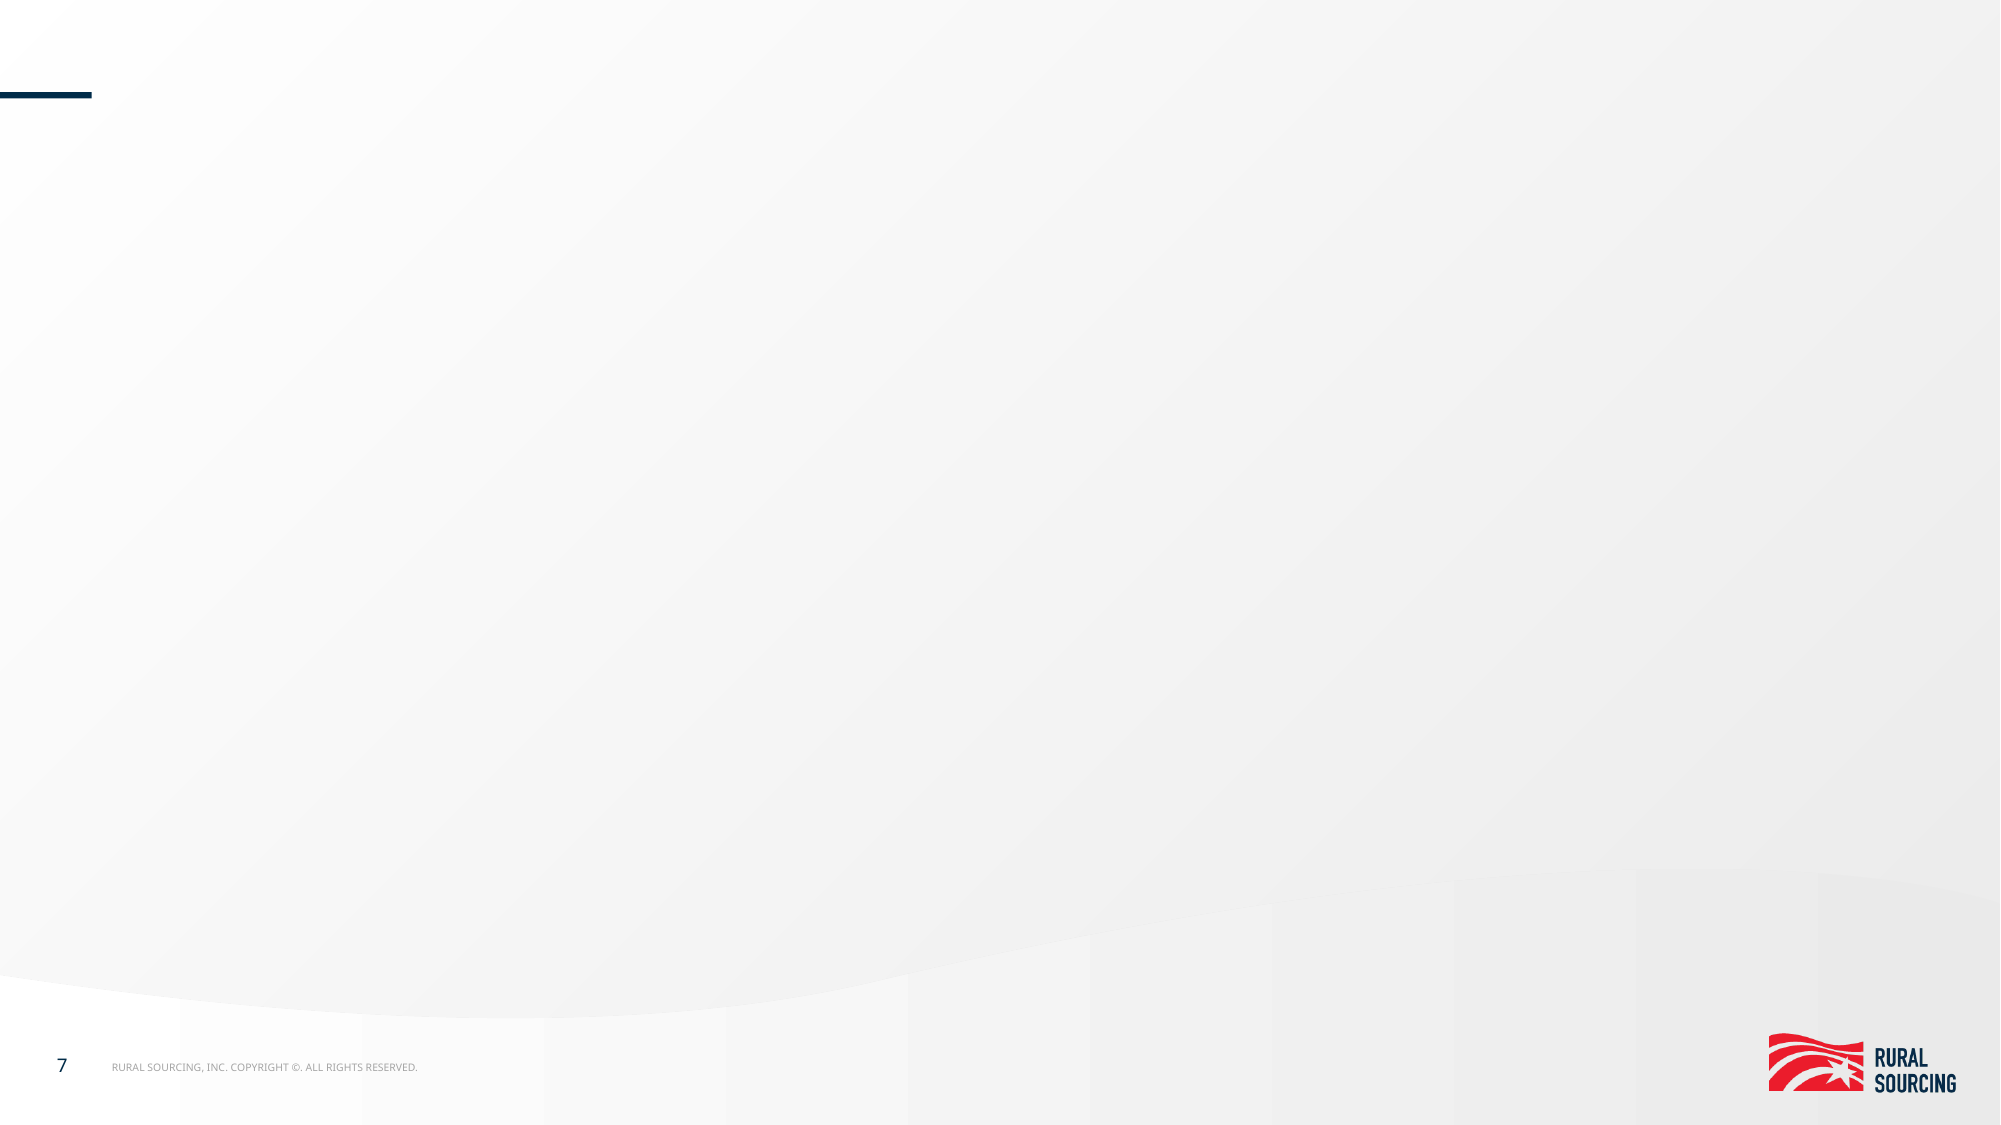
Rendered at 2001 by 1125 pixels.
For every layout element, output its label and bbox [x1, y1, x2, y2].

picture [1769, 1033, 1956, 1093]
